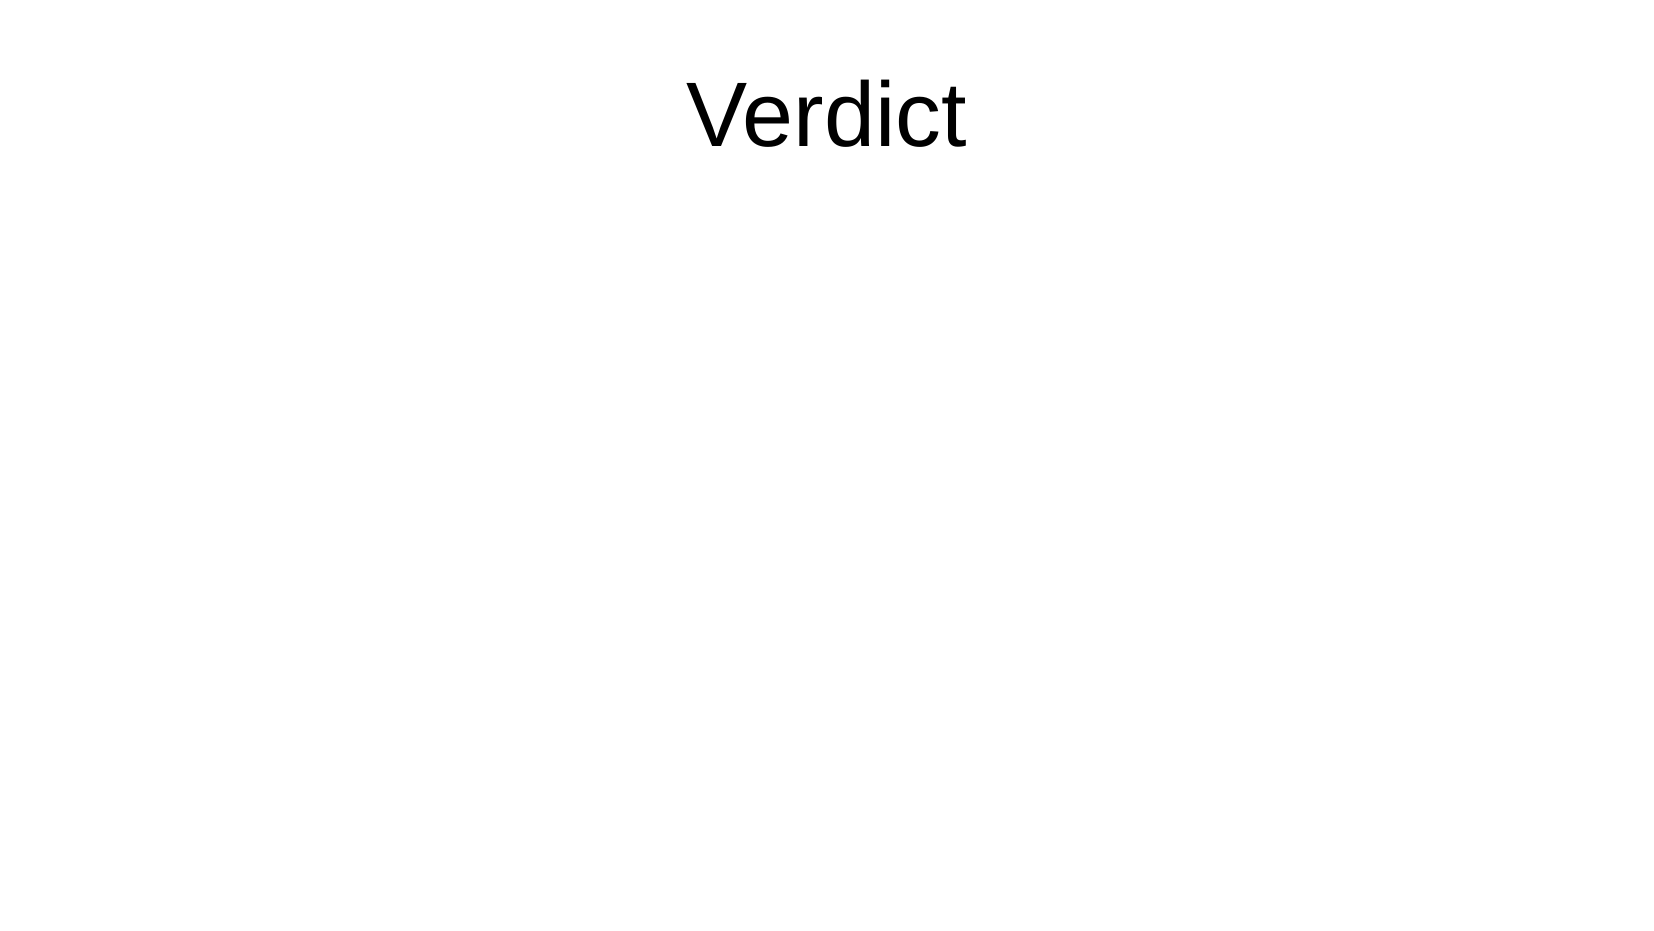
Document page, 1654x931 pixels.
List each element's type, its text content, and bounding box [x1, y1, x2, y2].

title Verdict [82, 37, 1571, 193]
